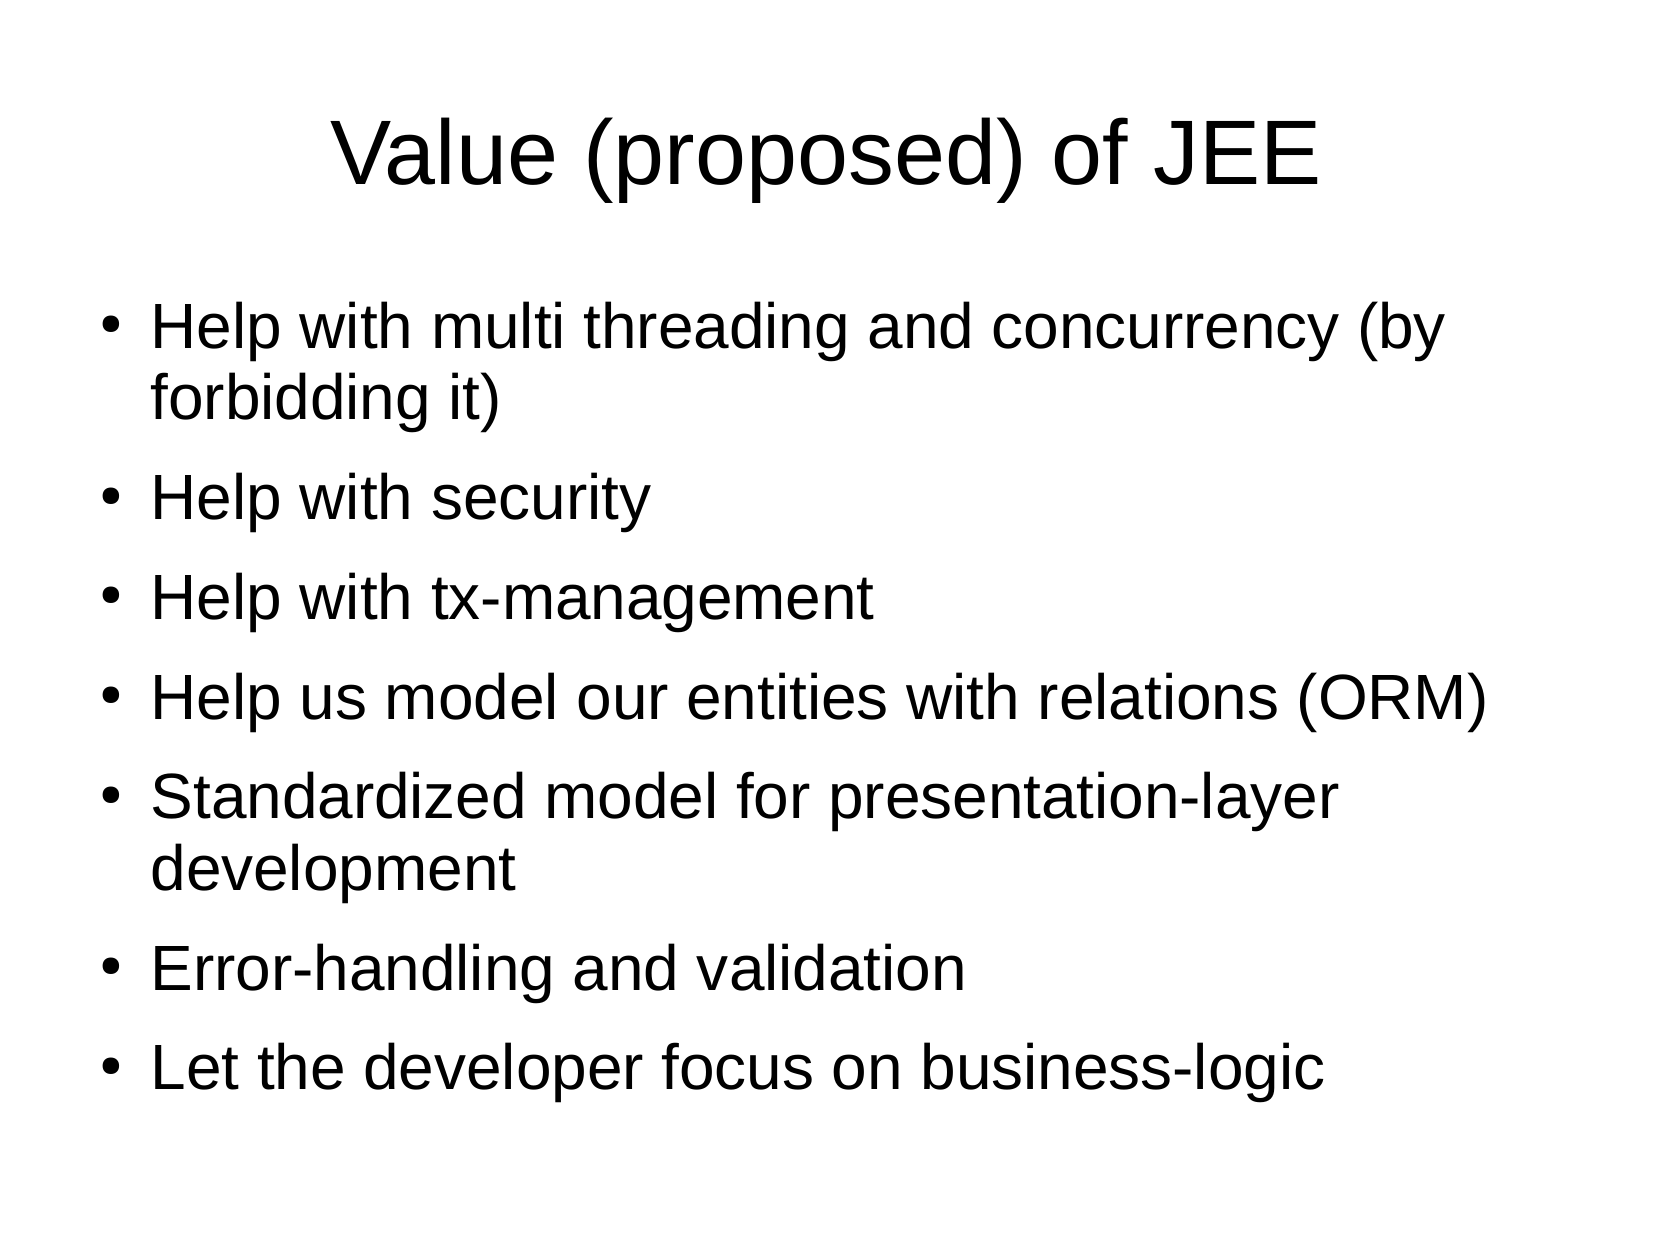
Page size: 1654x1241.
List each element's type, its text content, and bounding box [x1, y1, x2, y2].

list Help with multi threading and concurrency (by forbidding it) Help with security Help with tx-management Help us model our entities with relations (ORM) Standardized model for presentation-layer development Error-handling and validation Let the developer focus on business-logic [82, 290, 1571, 1109]
title Value (proposed) of JEE [82, 49, 1571, 257]
